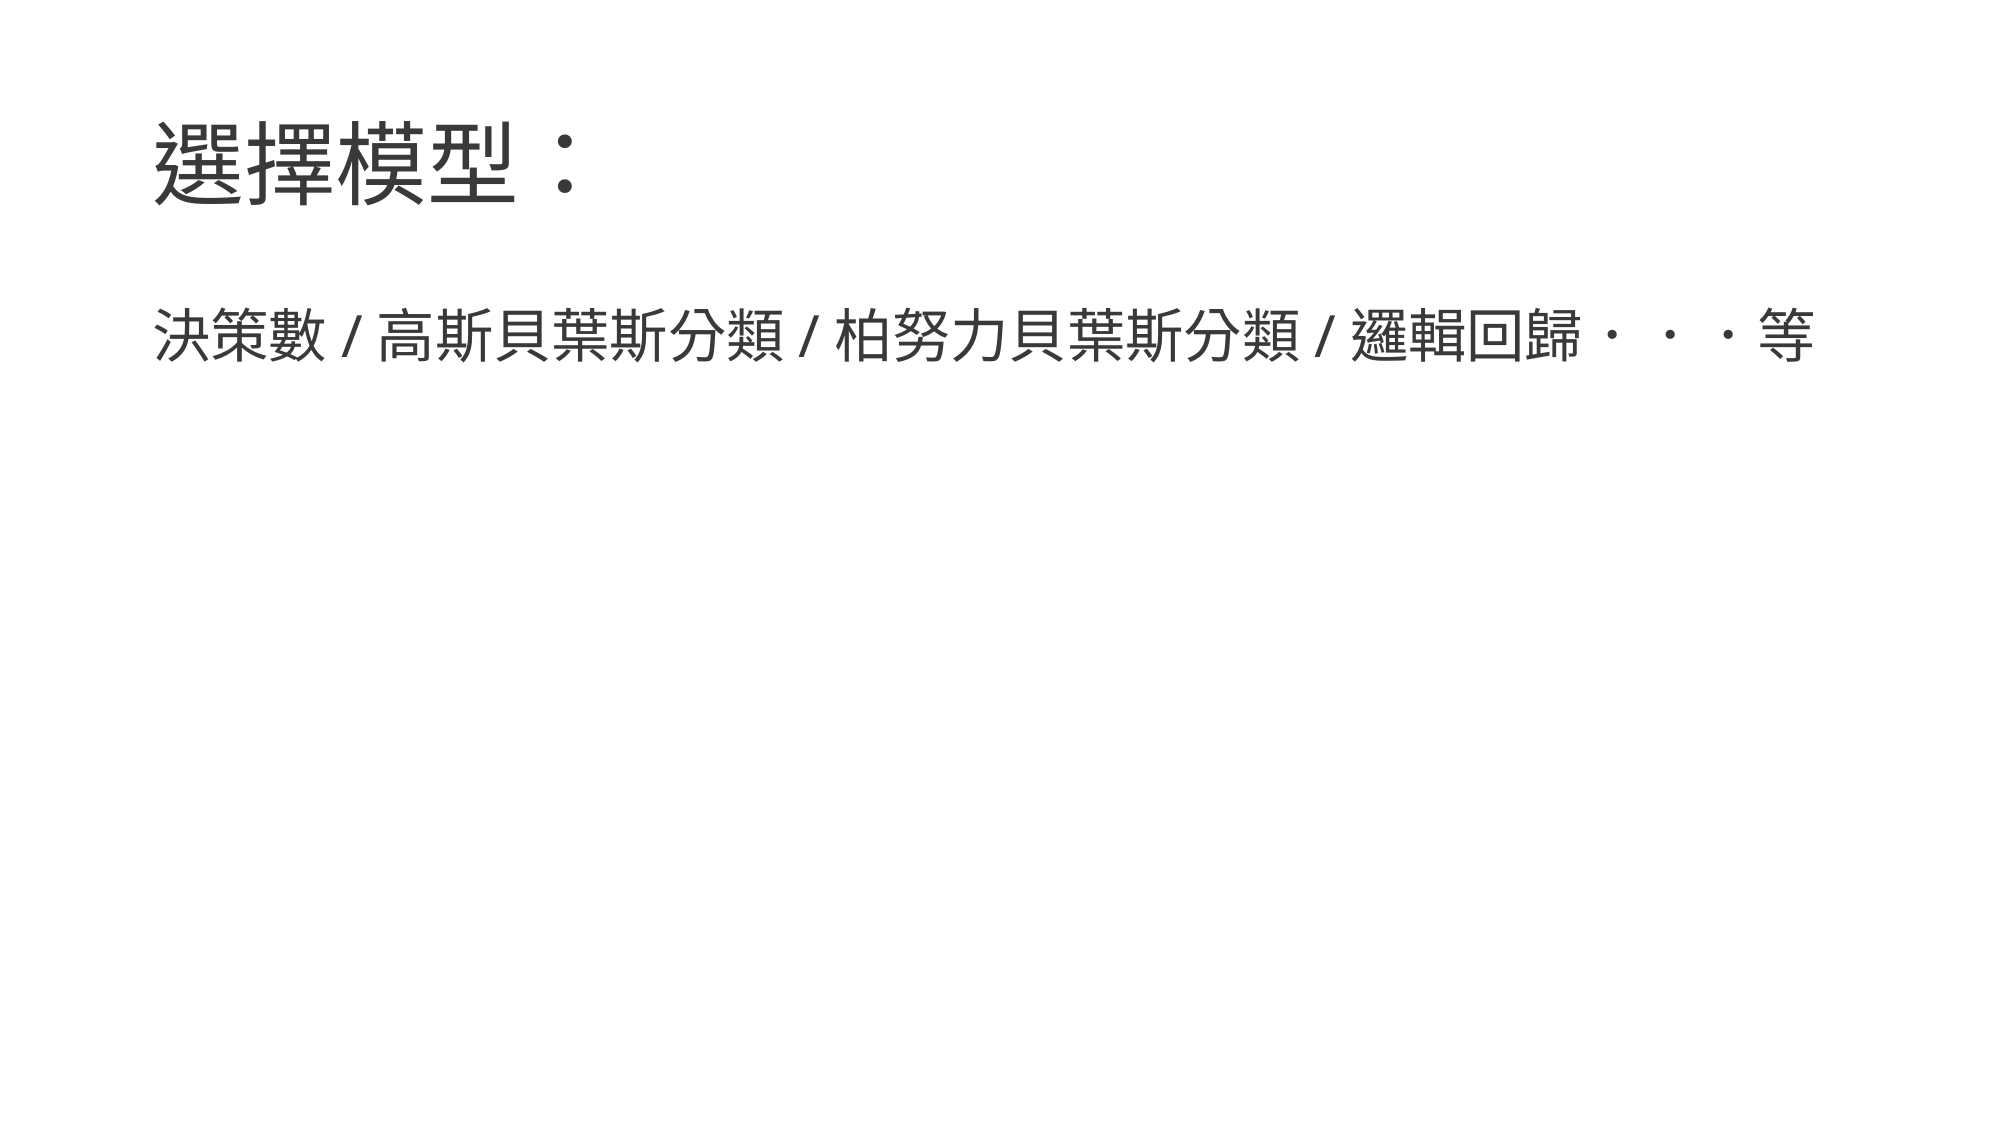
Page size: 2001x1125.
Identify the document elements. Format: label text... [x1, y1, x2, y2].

title 選擇模型： [137, 59, 1863, 278]
list 決策數/高斯貝葉斯分類/柏努力貝葉斯分類/邏輯回歸．．．等 [137, 299, 1863, 1014]
